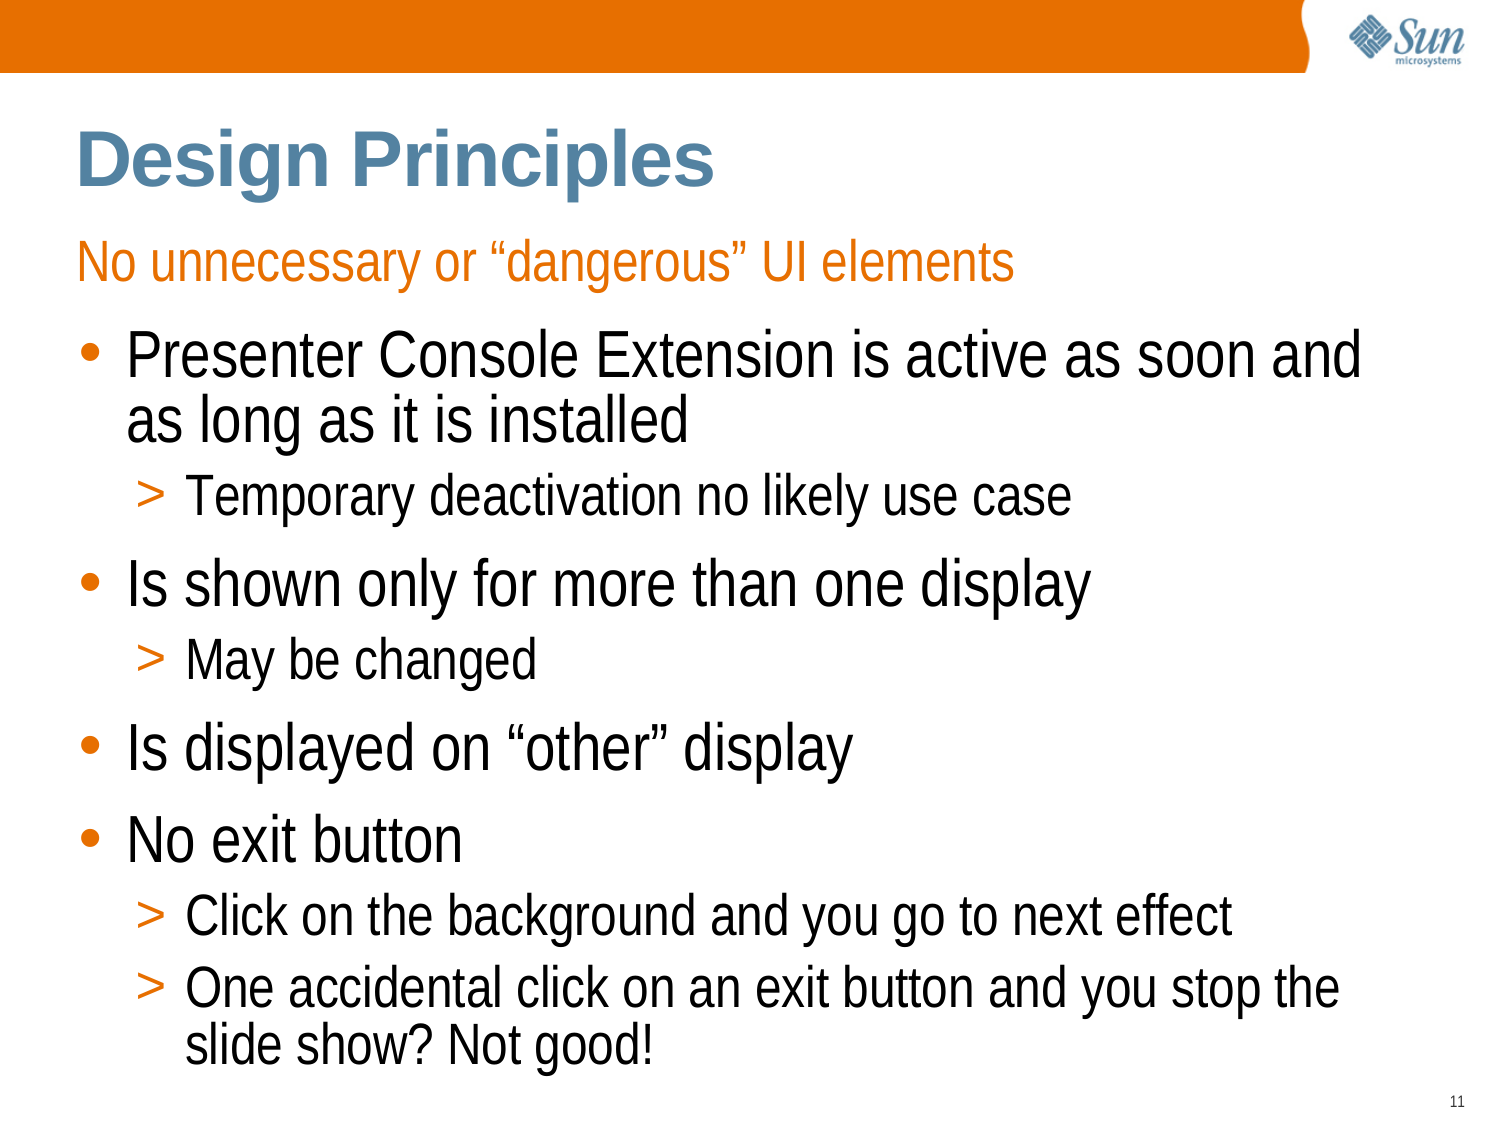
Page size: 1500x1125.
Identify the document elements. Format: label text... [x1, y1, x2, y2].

list Presenter Console Extension is active as soon and as long as it is installed Temporary deactivation no likely use case Is shown only for more than one display May be changed Is displayed on “other” display No exit button Click on the background and you go to next effect One accidental click on an exit button and you stop the slide show? Not good! [59, 324, 1396, 1108]
title Design Principles [75, 123, 1437, 227]
text_box No unnecessary or “dangerous” UI elements [76, 236, 1345, 304]
picture [0, 0, 1500, 73]
